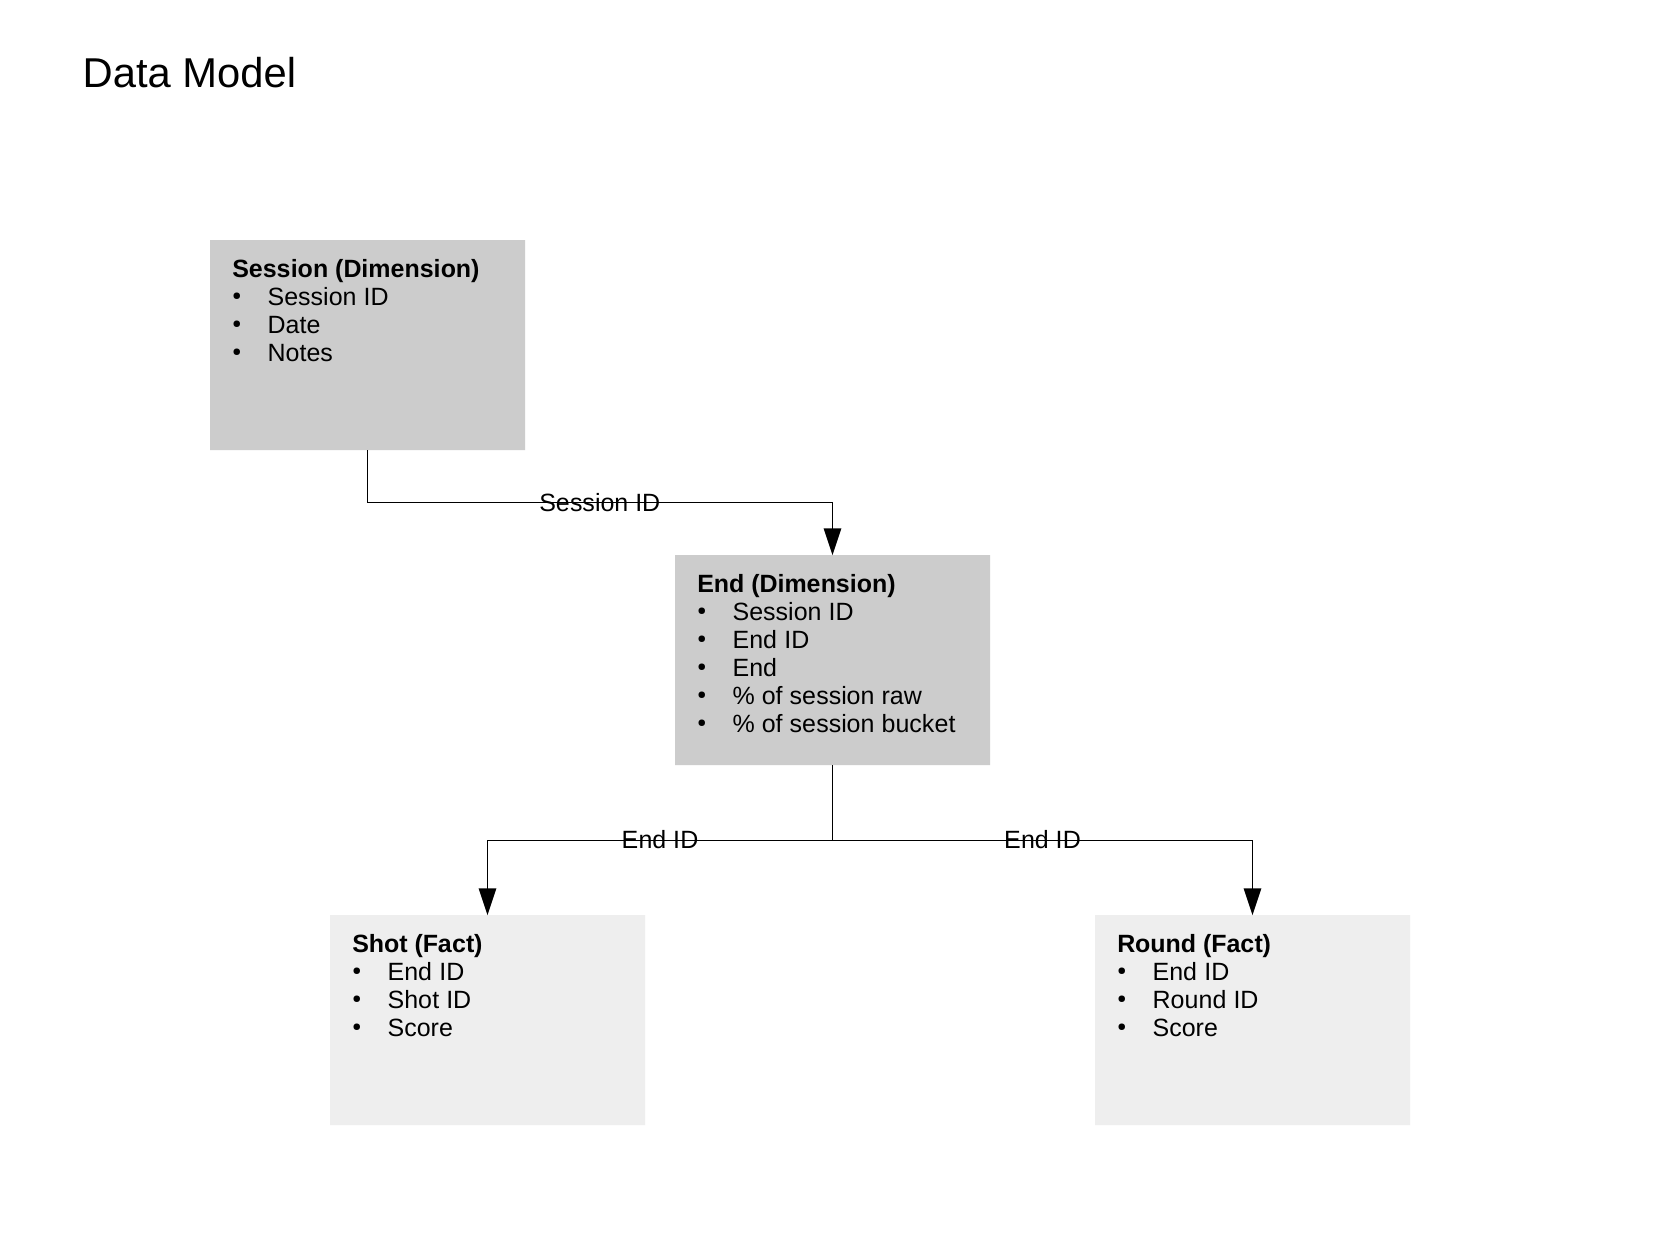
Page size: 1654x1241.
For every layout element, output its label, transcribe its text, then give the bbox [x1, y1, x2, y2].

text_box End (Dimension) Session ID End ID End % of session raw % of session bucket [675, 555, 991, 766]
title Data Model [82, 49, 1571, 257]
text_box Shot (Fact) End ID Shot ID Score [330, 915, 646, 1126]
text_box Round (Fact) End ID Round ID Score [1095, 915, 1411, 1126]
text_box Session (Dimension) Session ID Date Notes [210, 257, 526, 451]
